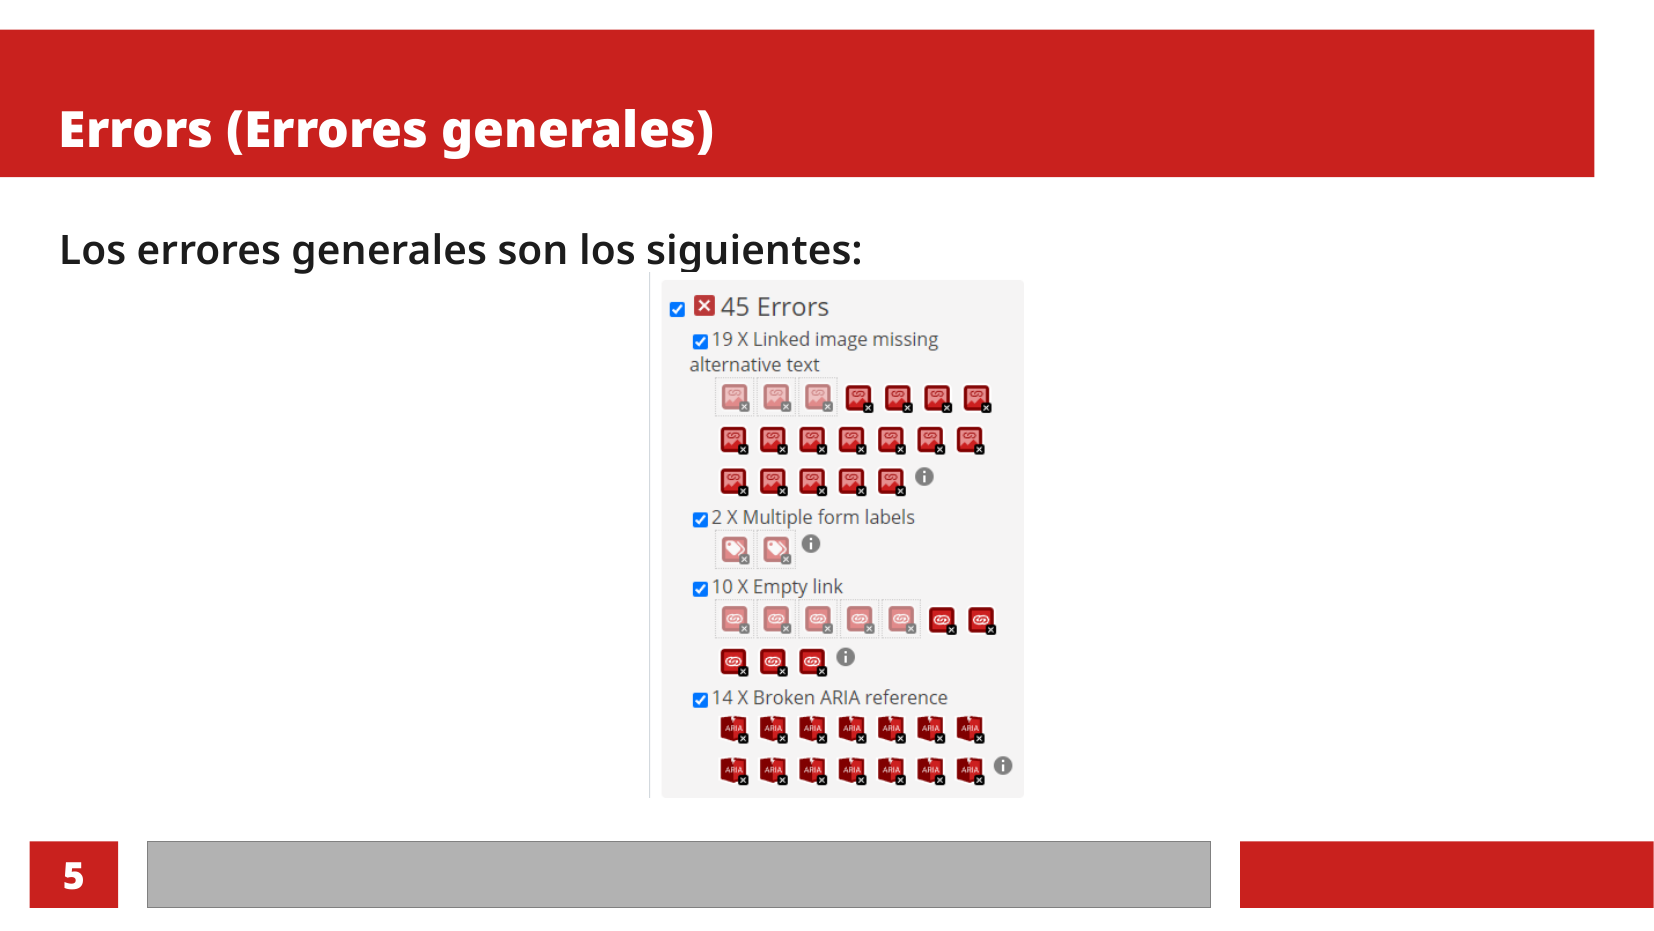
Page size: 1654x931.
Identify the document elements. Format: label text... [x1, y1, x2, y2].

title Errors (Errores generales) [59, 44, 1595, 163]
list Los errores generales son los siguientes: [59, 221, 1565, 798]
picture [649, 272, 1024, 798]
